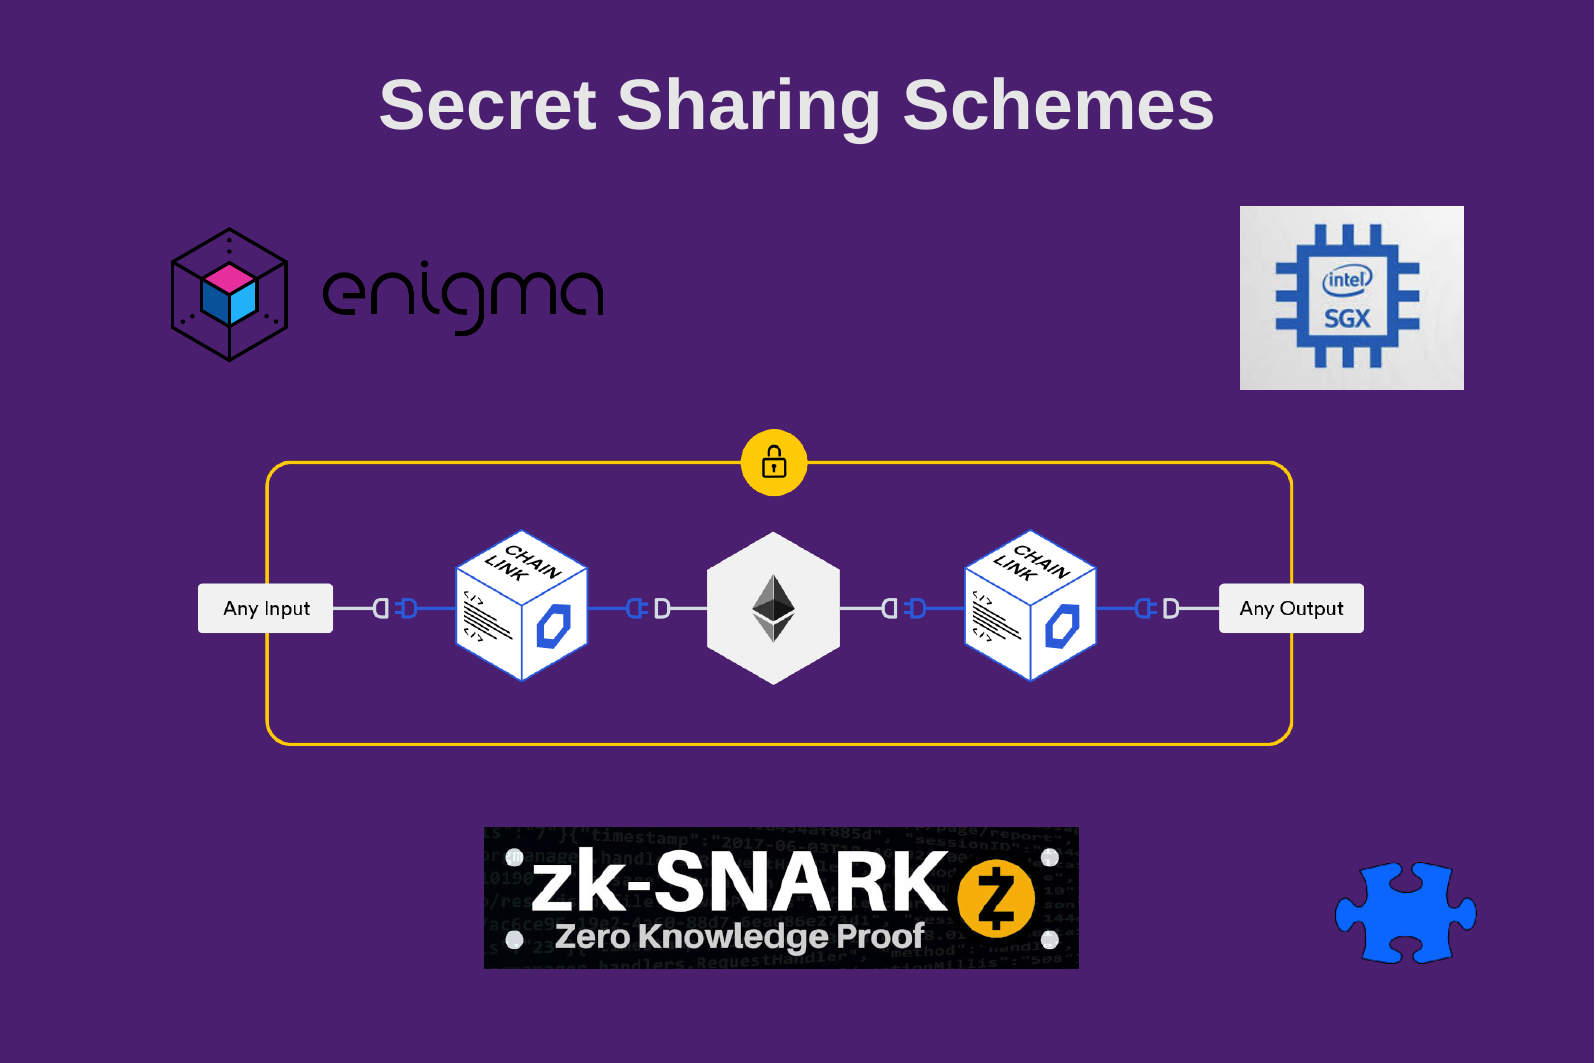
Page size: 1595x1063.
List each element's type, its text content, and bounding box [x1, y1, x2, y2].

picture [165, 223, 609, 367]
picture [1335, 862, 1477, 964]
picture [484, 827, 1079, 969]
title Secret Sharing Schemes [117, 16, 1479, 194]
picture [154, 206, 1464, 806]
